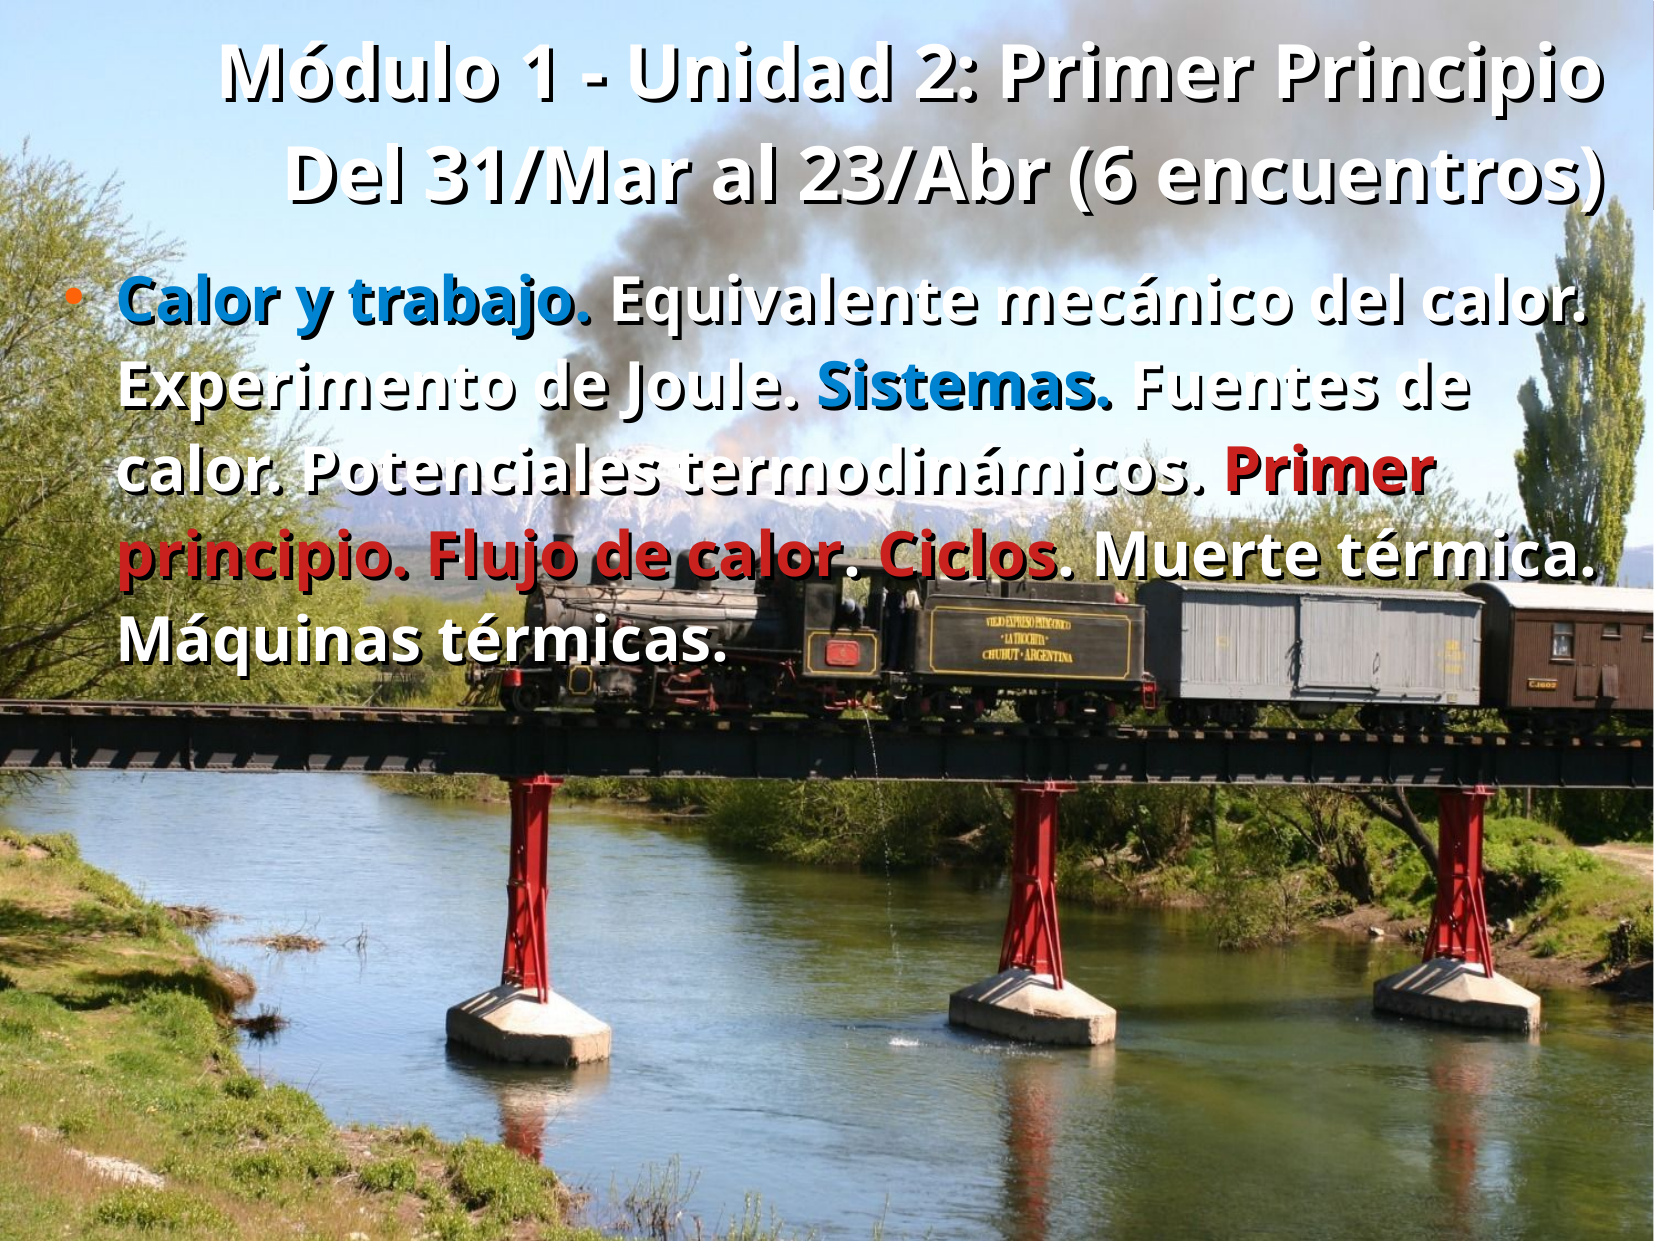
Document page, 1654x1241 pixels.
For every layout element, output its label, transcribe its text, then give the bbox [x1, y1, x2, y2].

title Módulo 1 - Unidad 2: Primer Principio Del 31/Mar al 23/Abr (6 encuentros) [45, 0, 1606, 252]
list Calor y trabajo. Equivalente mecánico del calor. Experimento de Joule. Sistemas. Fuentes de calor. Potenciales termodinámicos. Primer principio. Flujo de calor. Ciclos. Muerte térmica. Máquinas térmicas. [45, 255, 1606, 1156]
picture [0, 0, 1654, 1241]
